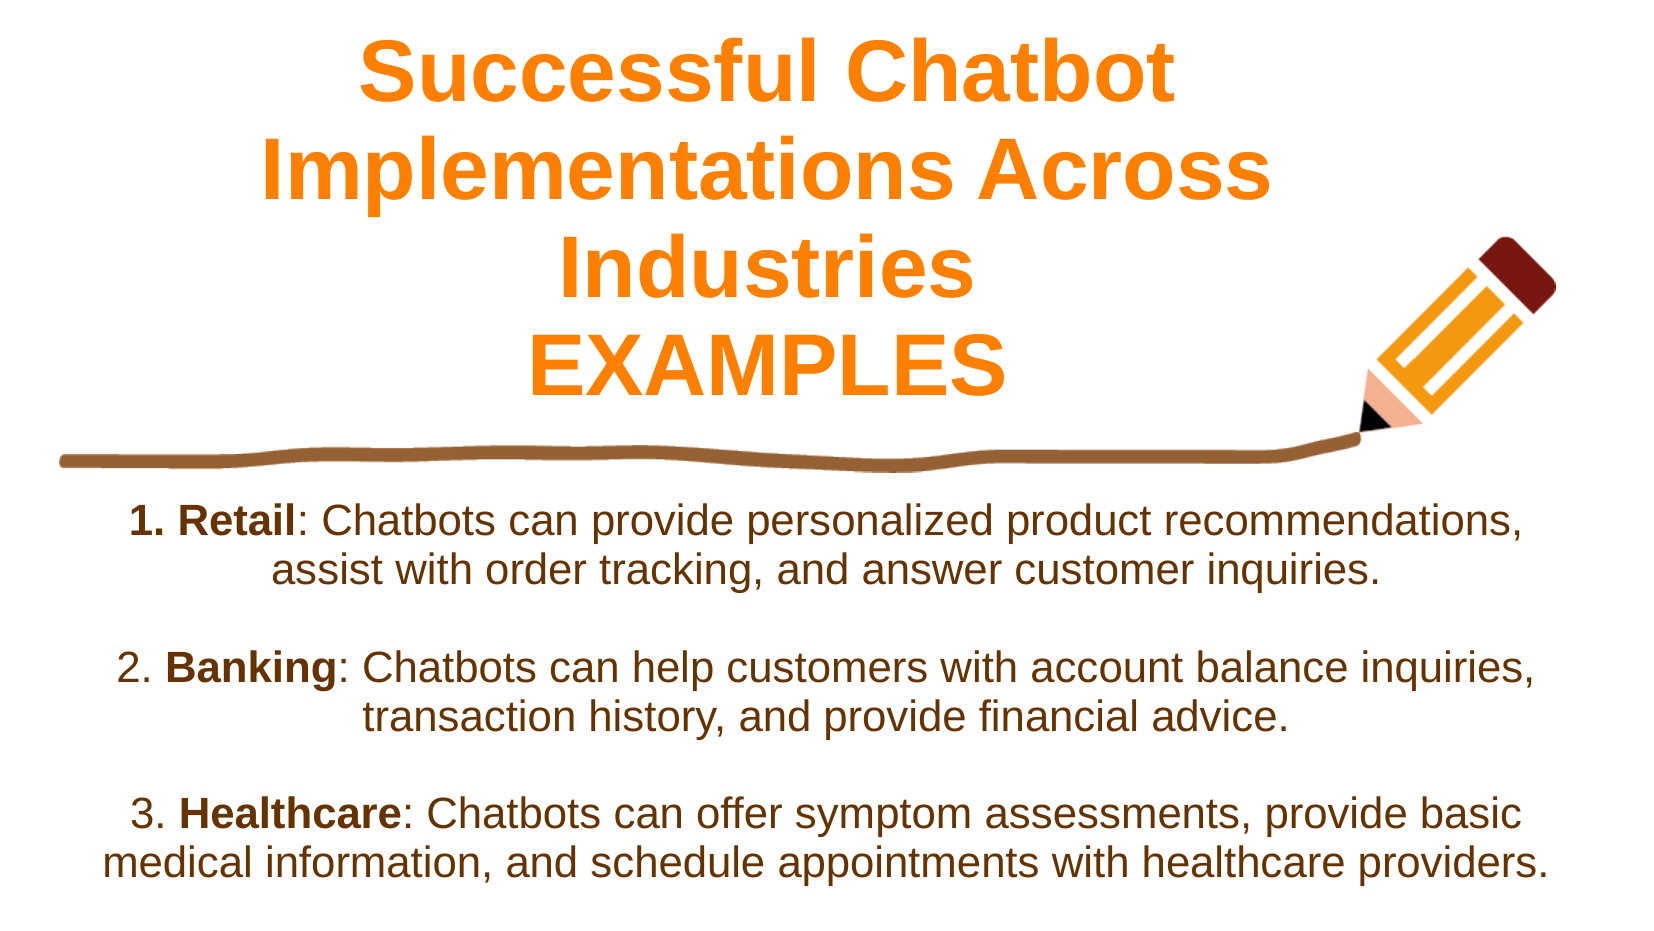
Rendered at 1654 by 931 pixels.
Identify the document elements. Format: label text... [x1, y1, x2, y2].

title Successful Chatbot Implementations Across Industries EXAMPLES [147, 22, 1388, 414]
subtitle 1. Retail: Chatbots can provide personalized product recommendations, assist with order tracking, and answer customer inquiries. 2. Banking: Chatbots can help customers with account balance inquiries, transaction history, and provide financial advice. 3. Healthcare: Chatbots can offer symptom assessments, provide basic medical information, and schedule appointments with healthcare providers. [88, 496, 1565, 931]
picture [59, 236, 1556, 473]
